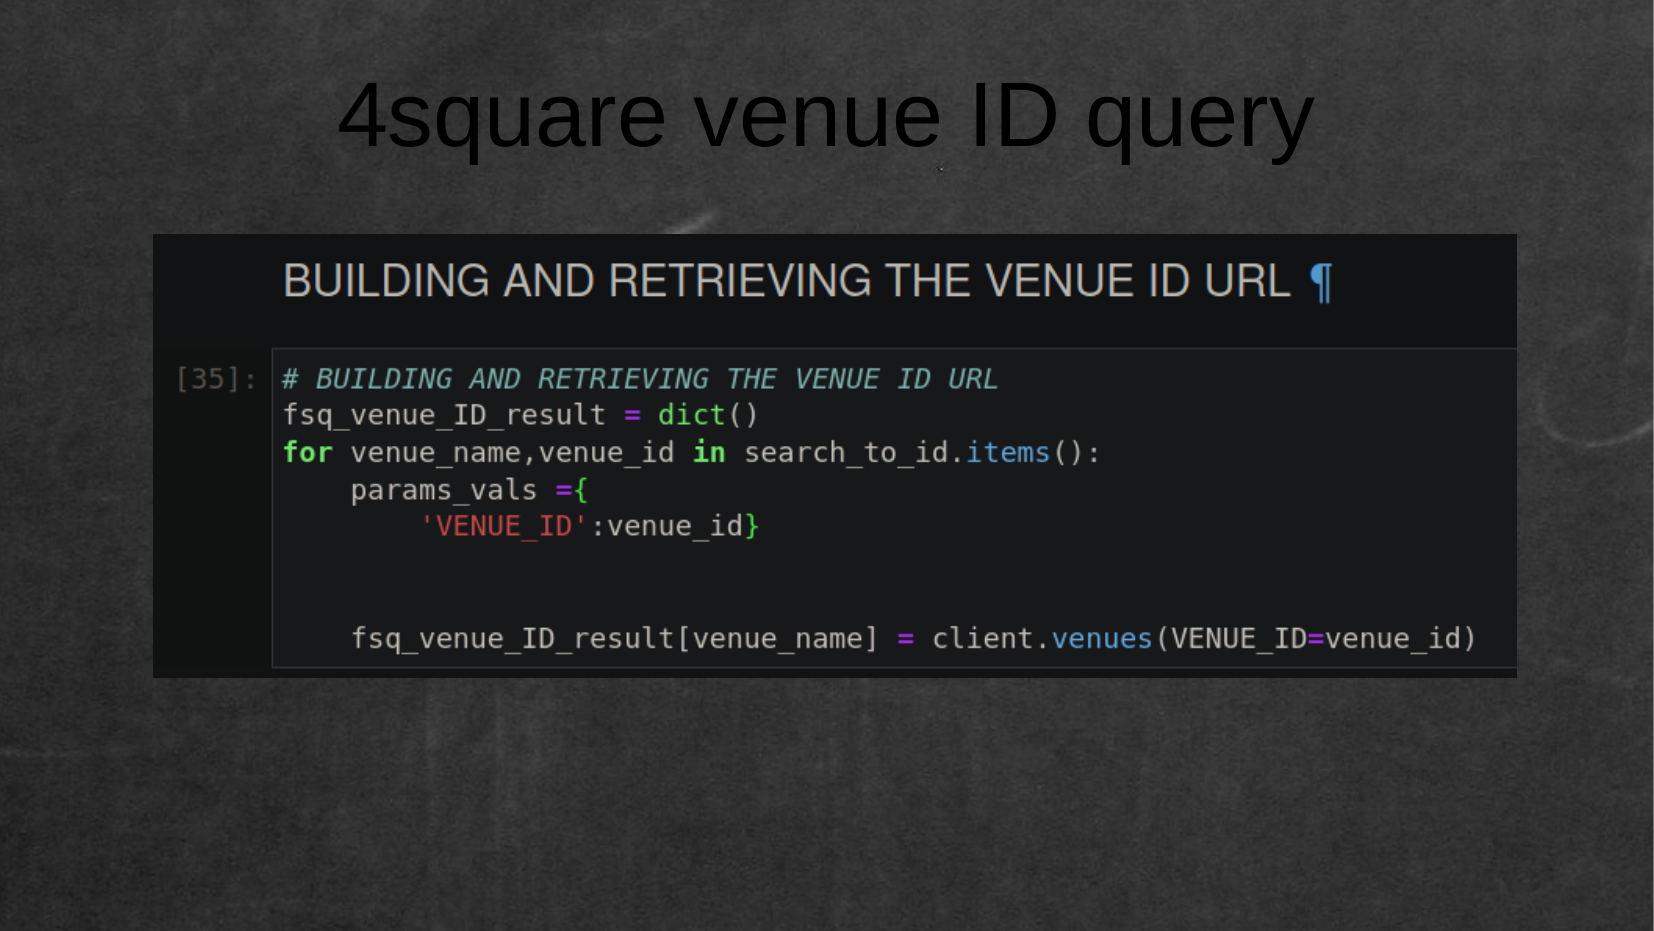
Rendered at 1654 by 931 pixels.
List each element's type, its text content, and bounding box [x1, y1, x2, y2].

title 4square venue ID query [82, 37, 1571, 193]
picture [0, 0, 1654, 931]
